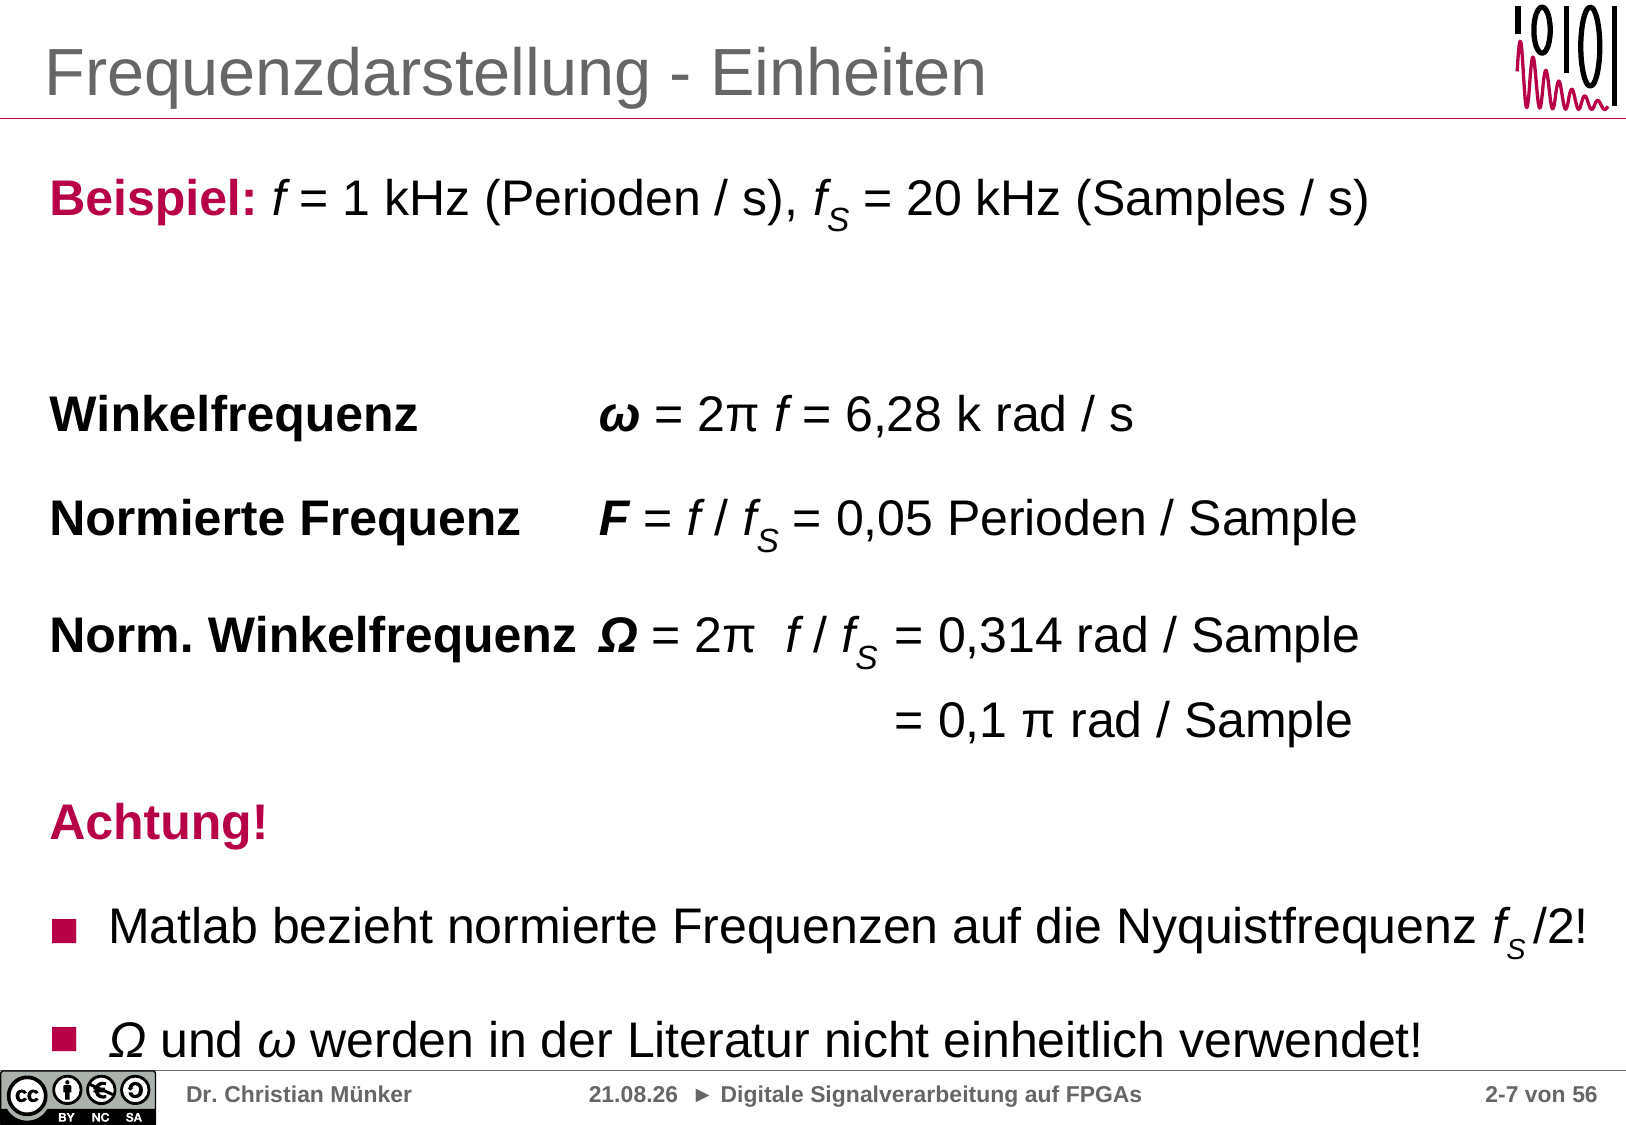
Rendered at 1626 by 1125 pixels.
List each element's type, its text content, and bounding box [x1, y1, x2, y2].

picture [1511, 0, 1624, 113]
title Frequenzdarstellung - Einheiten [44, 17, 1299, 130]
text_box Beispiel: f = 1 kHz (Perioden / s), fS = 20 kHz (Samples / s) Winkelfrequenz ω = 2π f = 6,28 k rad / s Normierte Frequenz F = f / fS = 0,05 Perioden / Sample Norm. Winkelfrequenz Ω = 2π f / fS = 0,314 rad / Sample = 0,1 π rad / Sample Achtung! Matlab bezieht normierte Frequenzen auf die Nyquistfrequenz fS /2! Ω und ω werden in der Literatur nicht einheitlich verwendet! [49, 150, 1601, 1048]
